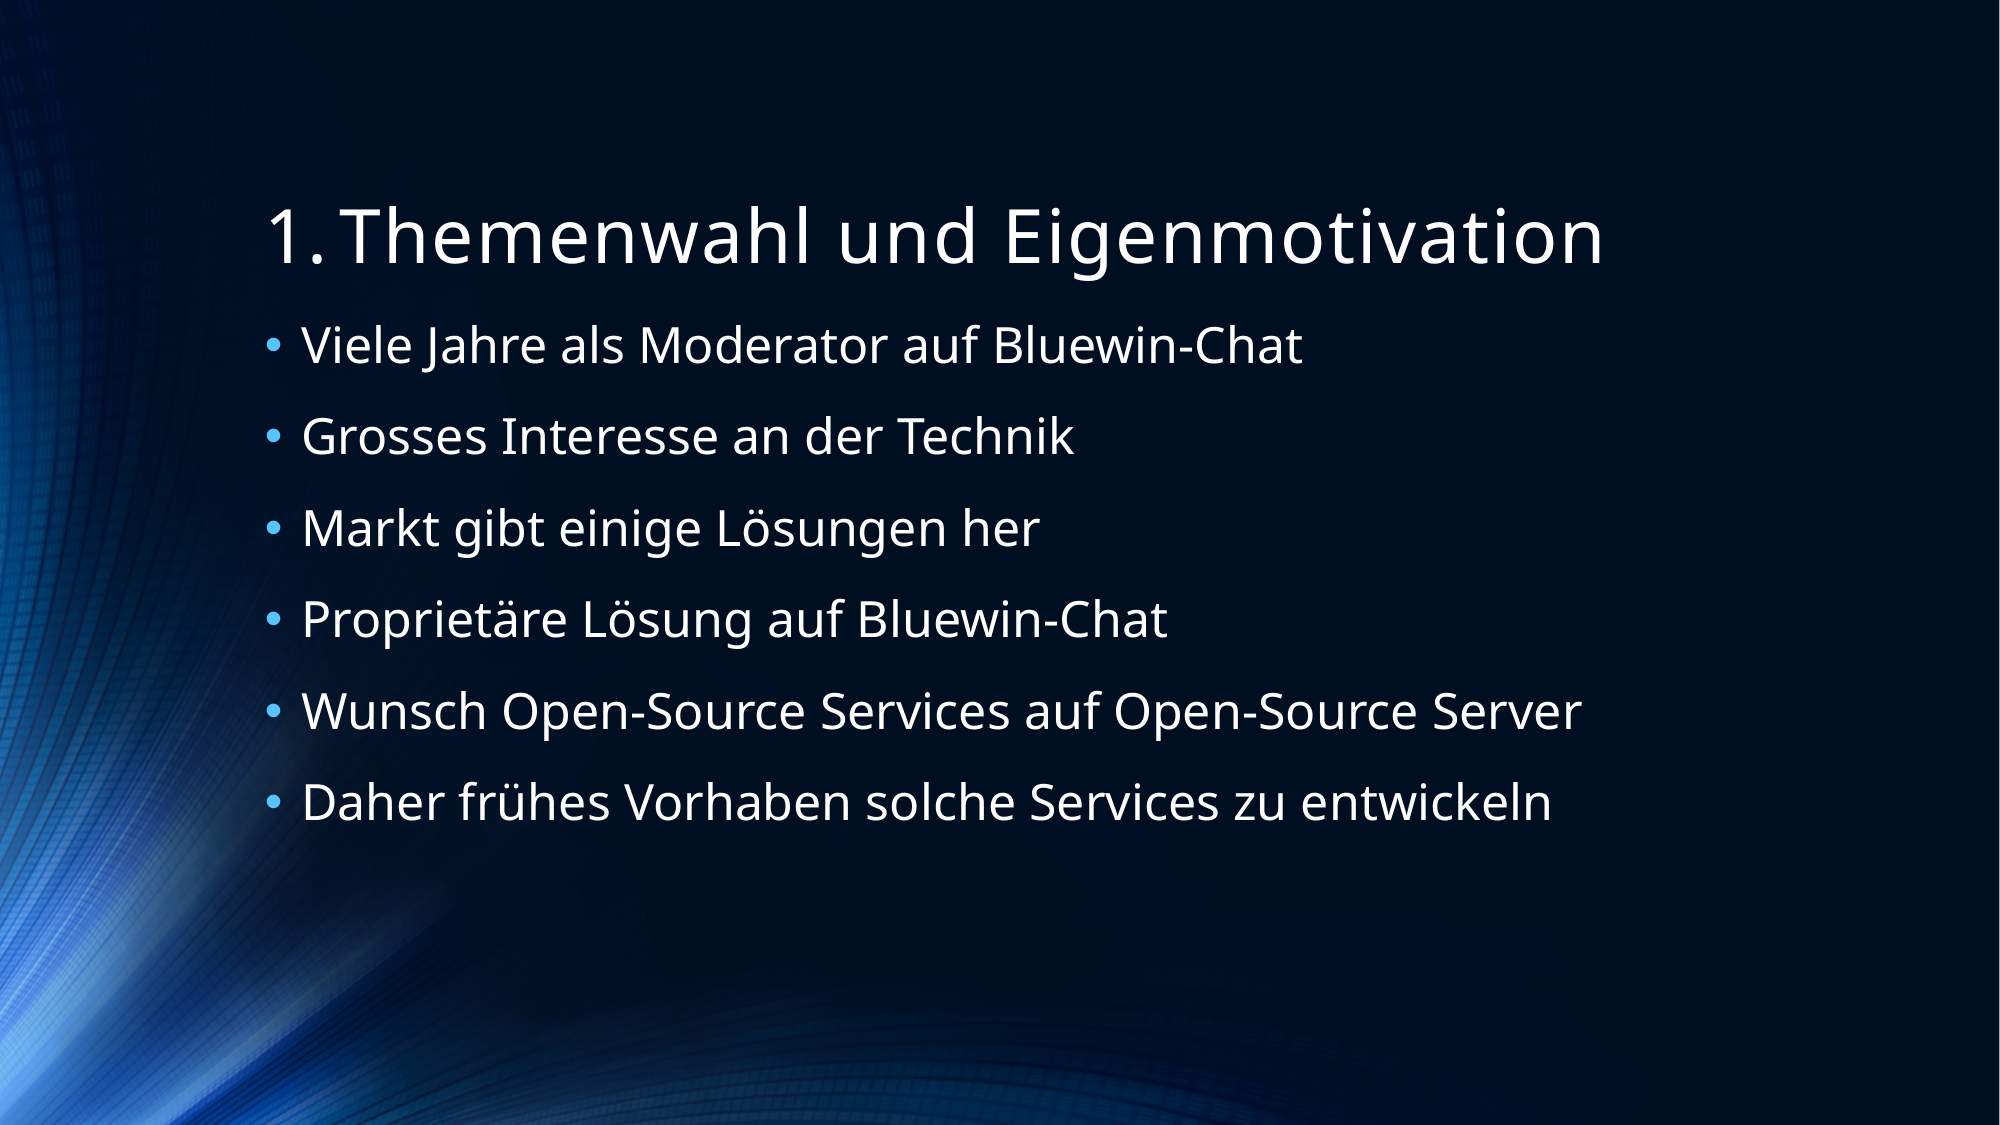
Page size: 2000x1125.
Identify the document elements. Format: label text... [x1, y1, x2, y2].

picture [0, 0, 2000, 1125]
list Viele Jahre als Moderator auf Bluewin-Chat Grosses Interesse an der Technik Markt gibt einige Lösungen her Proprietäre Lösung auf Bluewin-Chat Wunsch Open-Source Services auf Open-Source Server Daher frühes Vorhaben solche Services zu entwickeln [249, 312, 1749, 988]
title Themenwahl und Eigenmotivation [249, 62, 1750, 288]
